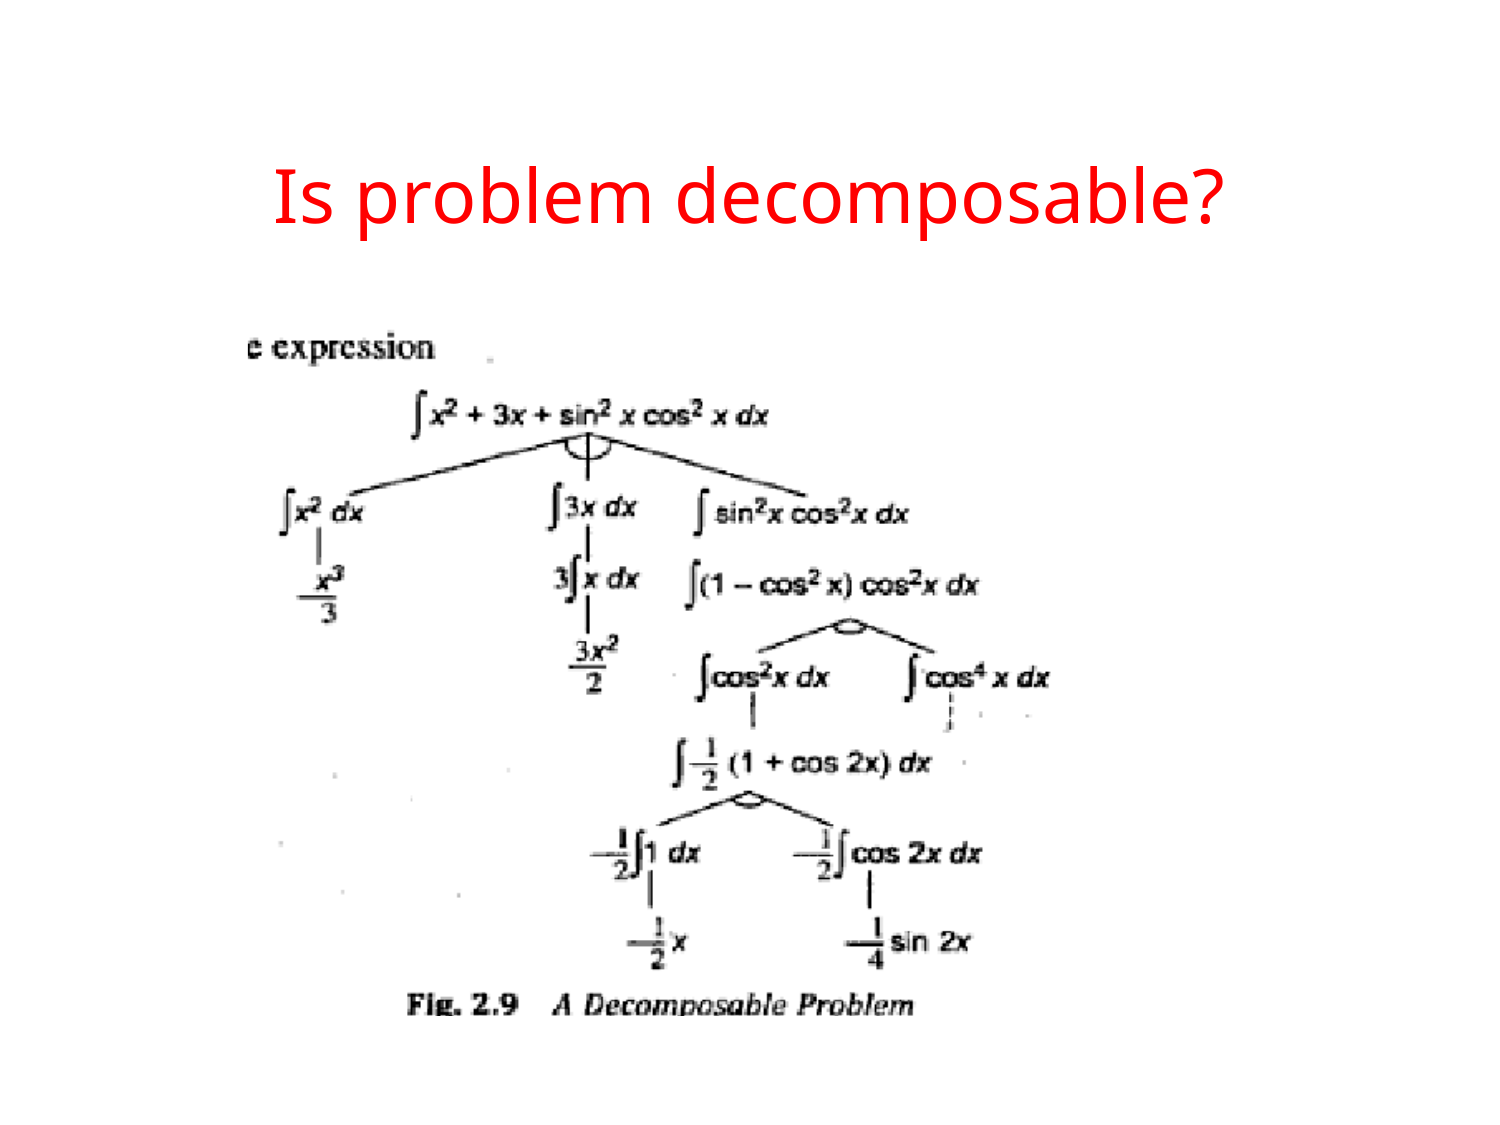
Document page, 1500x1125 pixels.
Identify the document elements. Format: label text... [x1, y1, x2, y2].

text_box Is problem decomposable? [112, 92, 1387, 295]
picture [247, 294, 1063, 1016]
